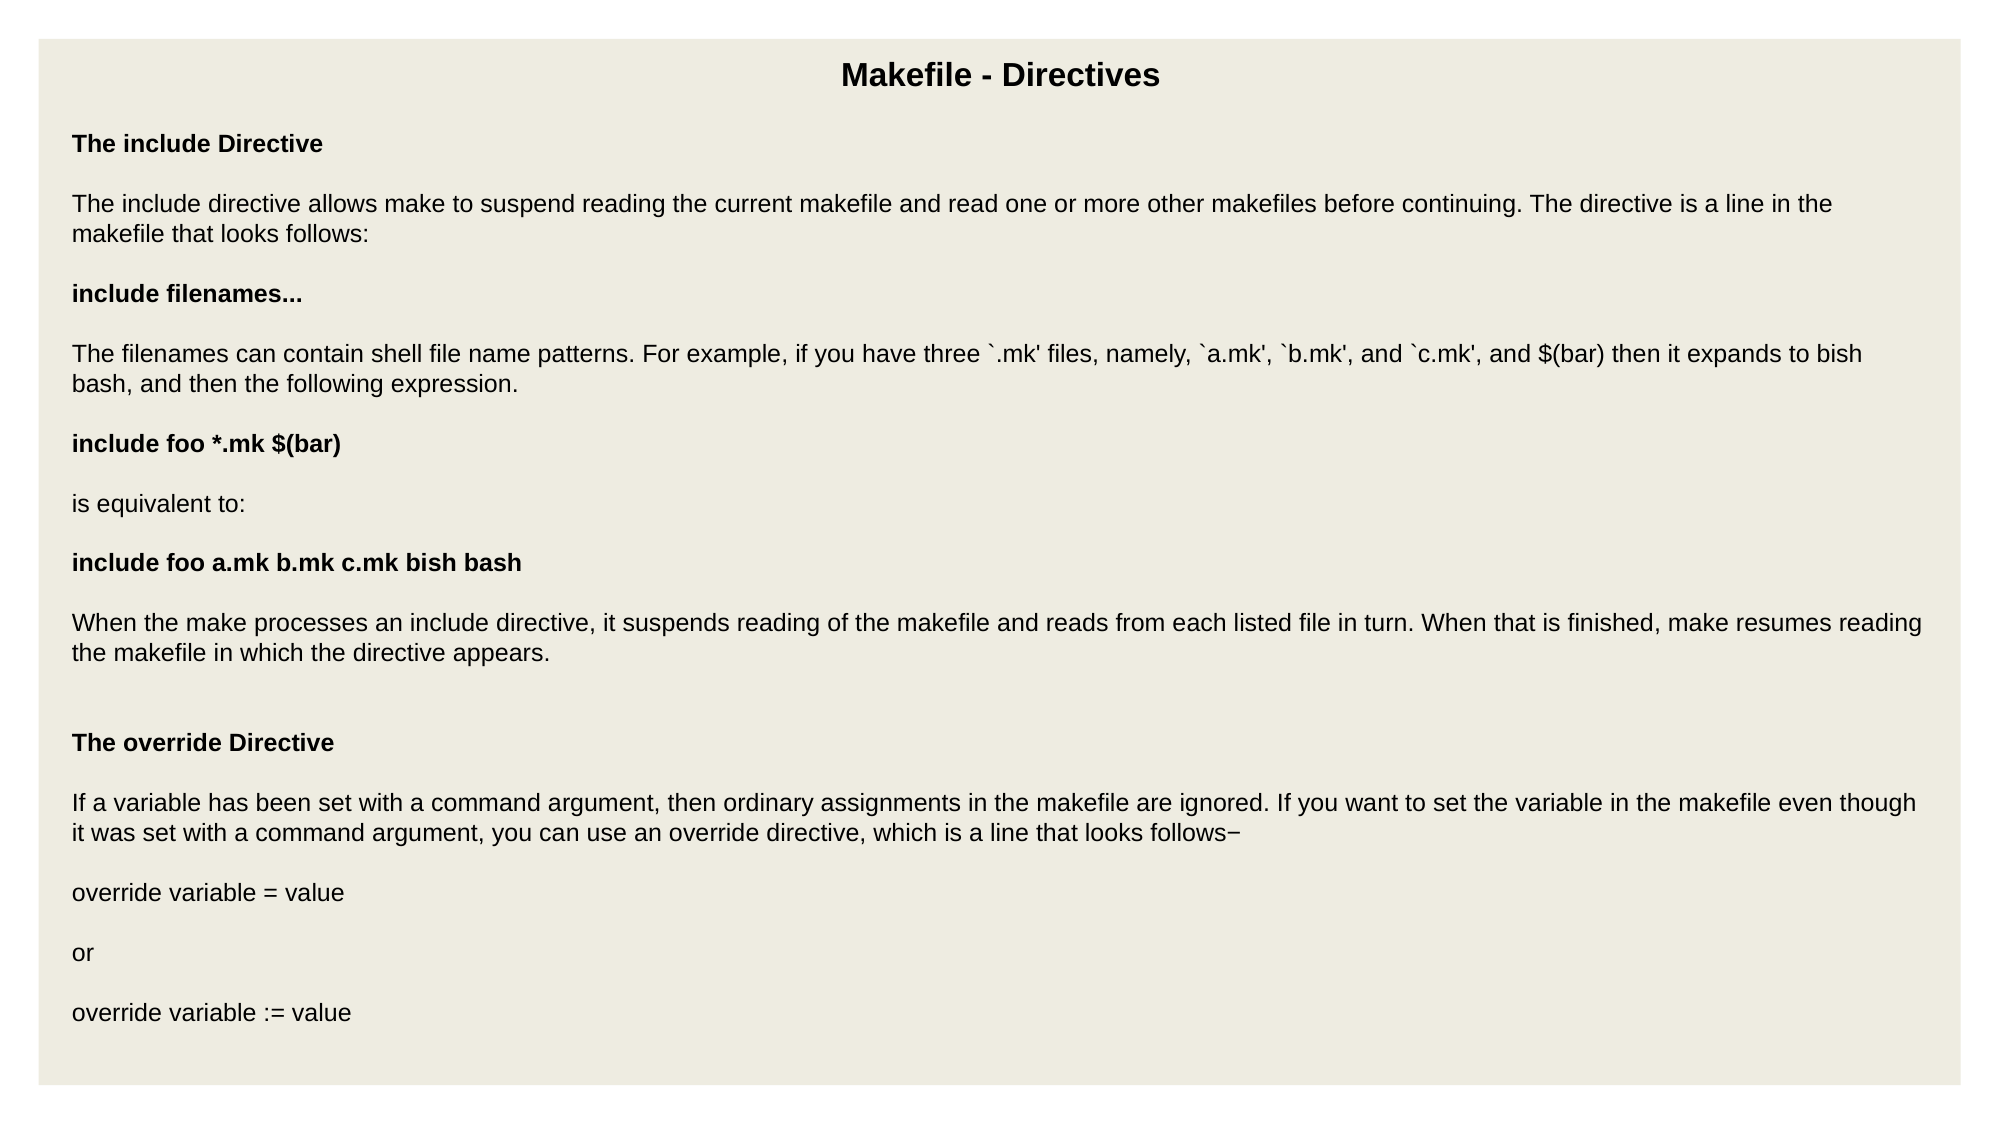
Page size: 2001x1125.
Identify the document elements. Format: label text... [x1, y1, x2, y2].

text_box Makefile - Directives [39, 39, 1963, 106]
text_box The include Directive The include directive allows make to suspend reading the current makefile and read one or more other makefiles before continuing. The directive is a line in the makefile that looks follows: include filenames... The filenames can contain shell file name patterns. For example, if you have three `.mk' files, namely, `a.mk', `b.mk', and `c.mk', and $(bar) then it expands to bish bash, and then the following expression. include foo *.mk $(bar) is equivalent to: include foo a.mk b.mk c.mk bish bash When the make processes an include directive, it suspends reading of the makefile and reads from each listed file in turn. When that is finished, make resumes reading the makefile in which the directive appears. The override Directive If a variable has been set with a command argument, then ordinary assignments in the makefile are ignored. If you want to set the variable in the makefile even though it was set with a command argument, you can use an override directive, which is a line that looks follows− override variable = value or override variable := value [57, 120, 1944, 1087]
